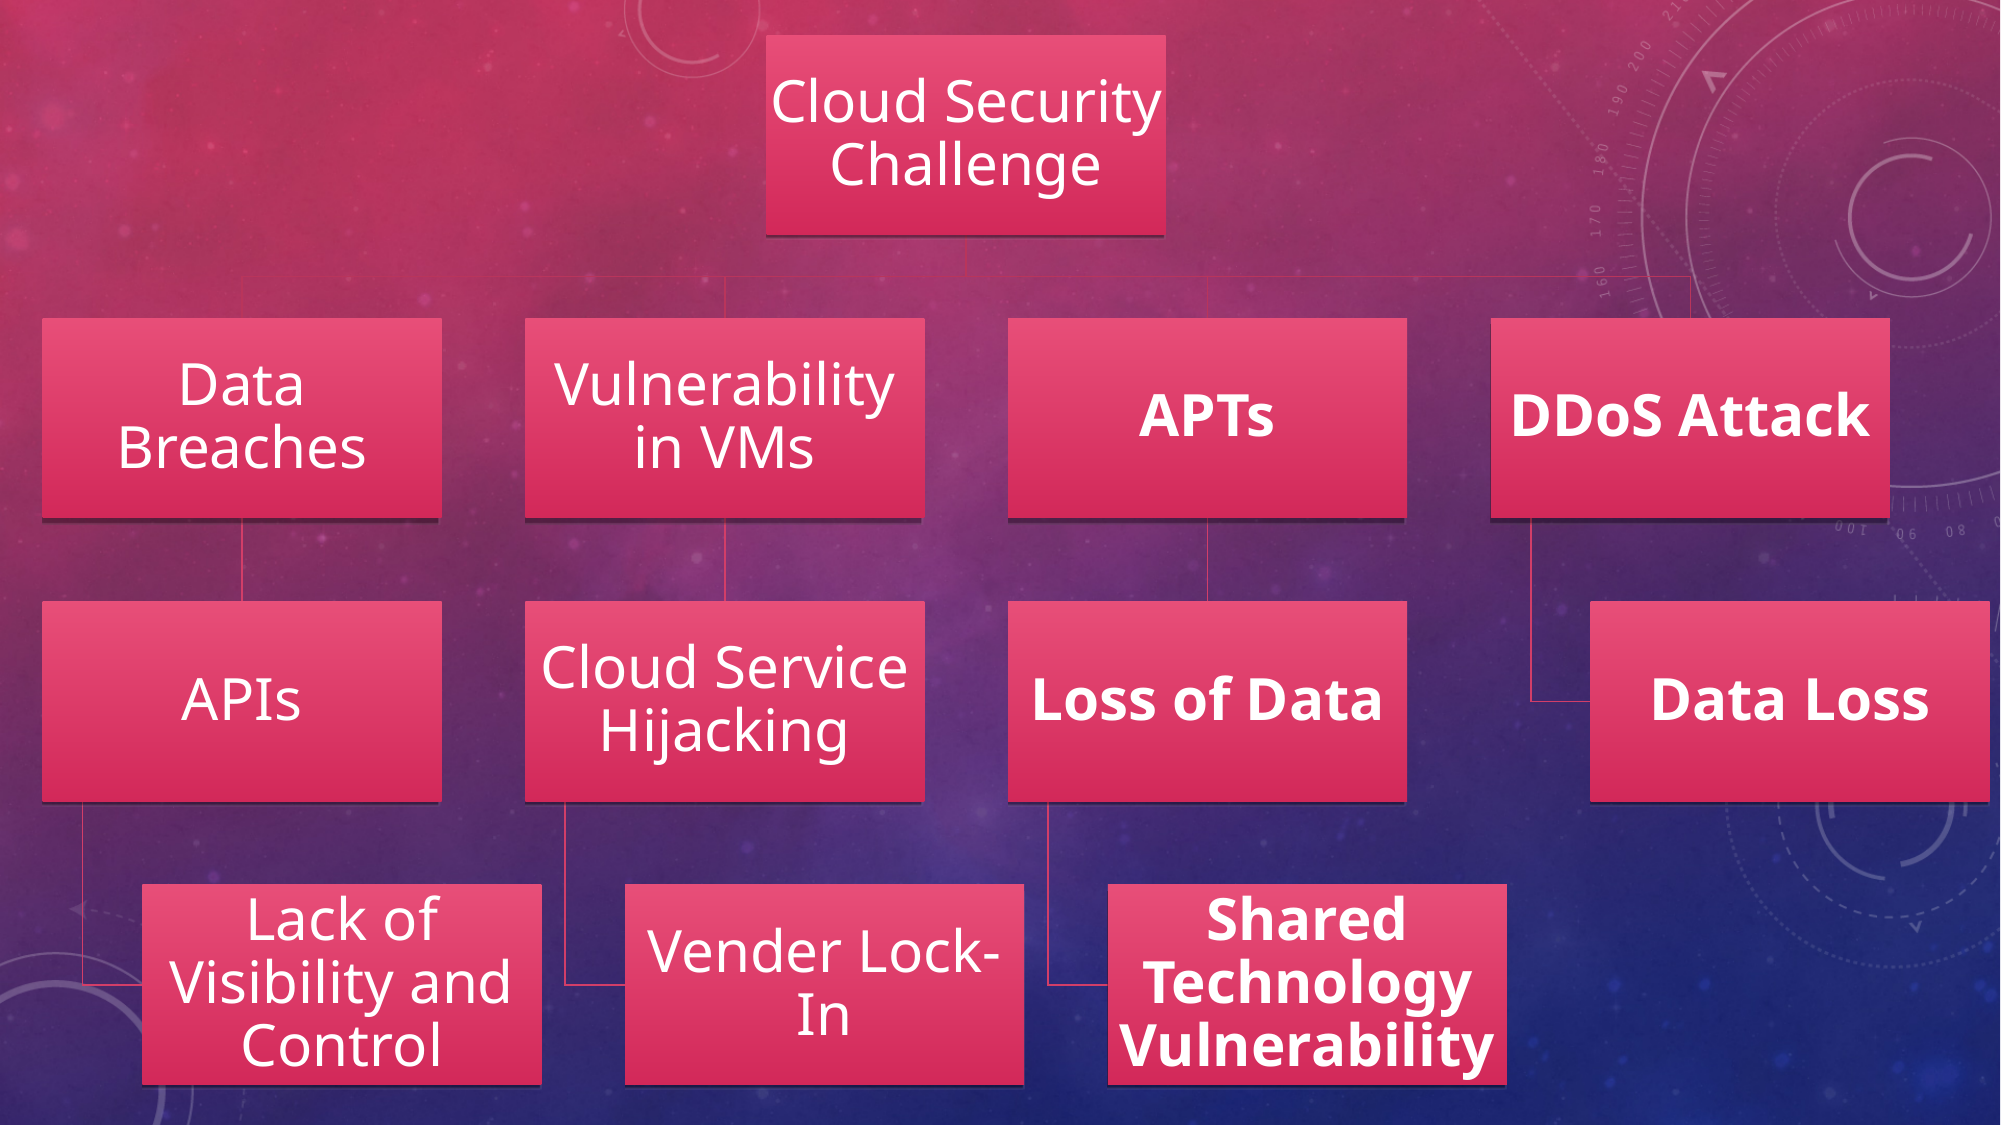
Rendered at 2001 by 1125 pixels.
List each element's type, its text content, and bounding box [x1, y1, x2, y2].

text_box APIs [42, 601, 442, 802]
text_box Vender Lock-In [625, 884, 1025, 1085]
text_box Cloud Security Challenge [766, 35, 1166, 235]
text_box Vulnerability in VMs [525, 318, 925, 518]
text_box Loss of Data [1008, 601, 1408, 802]
text_box Shared Technology Vulnerability [1107, 884, 1507, 1085]
text_box DDoS Attack [1490, 318, 1890, 518]
text_box Data Breaches [42, 318, 442, 518]
text_box APTs [1008, 318, 1408, 518]
text_box Cloud Service Hijacking [525, 601, 925, 802]
text_box Lack of Visibility and Control [142, 884, 542, 1085]
text_box Data Loss [1590, 601, 1990, 802]
